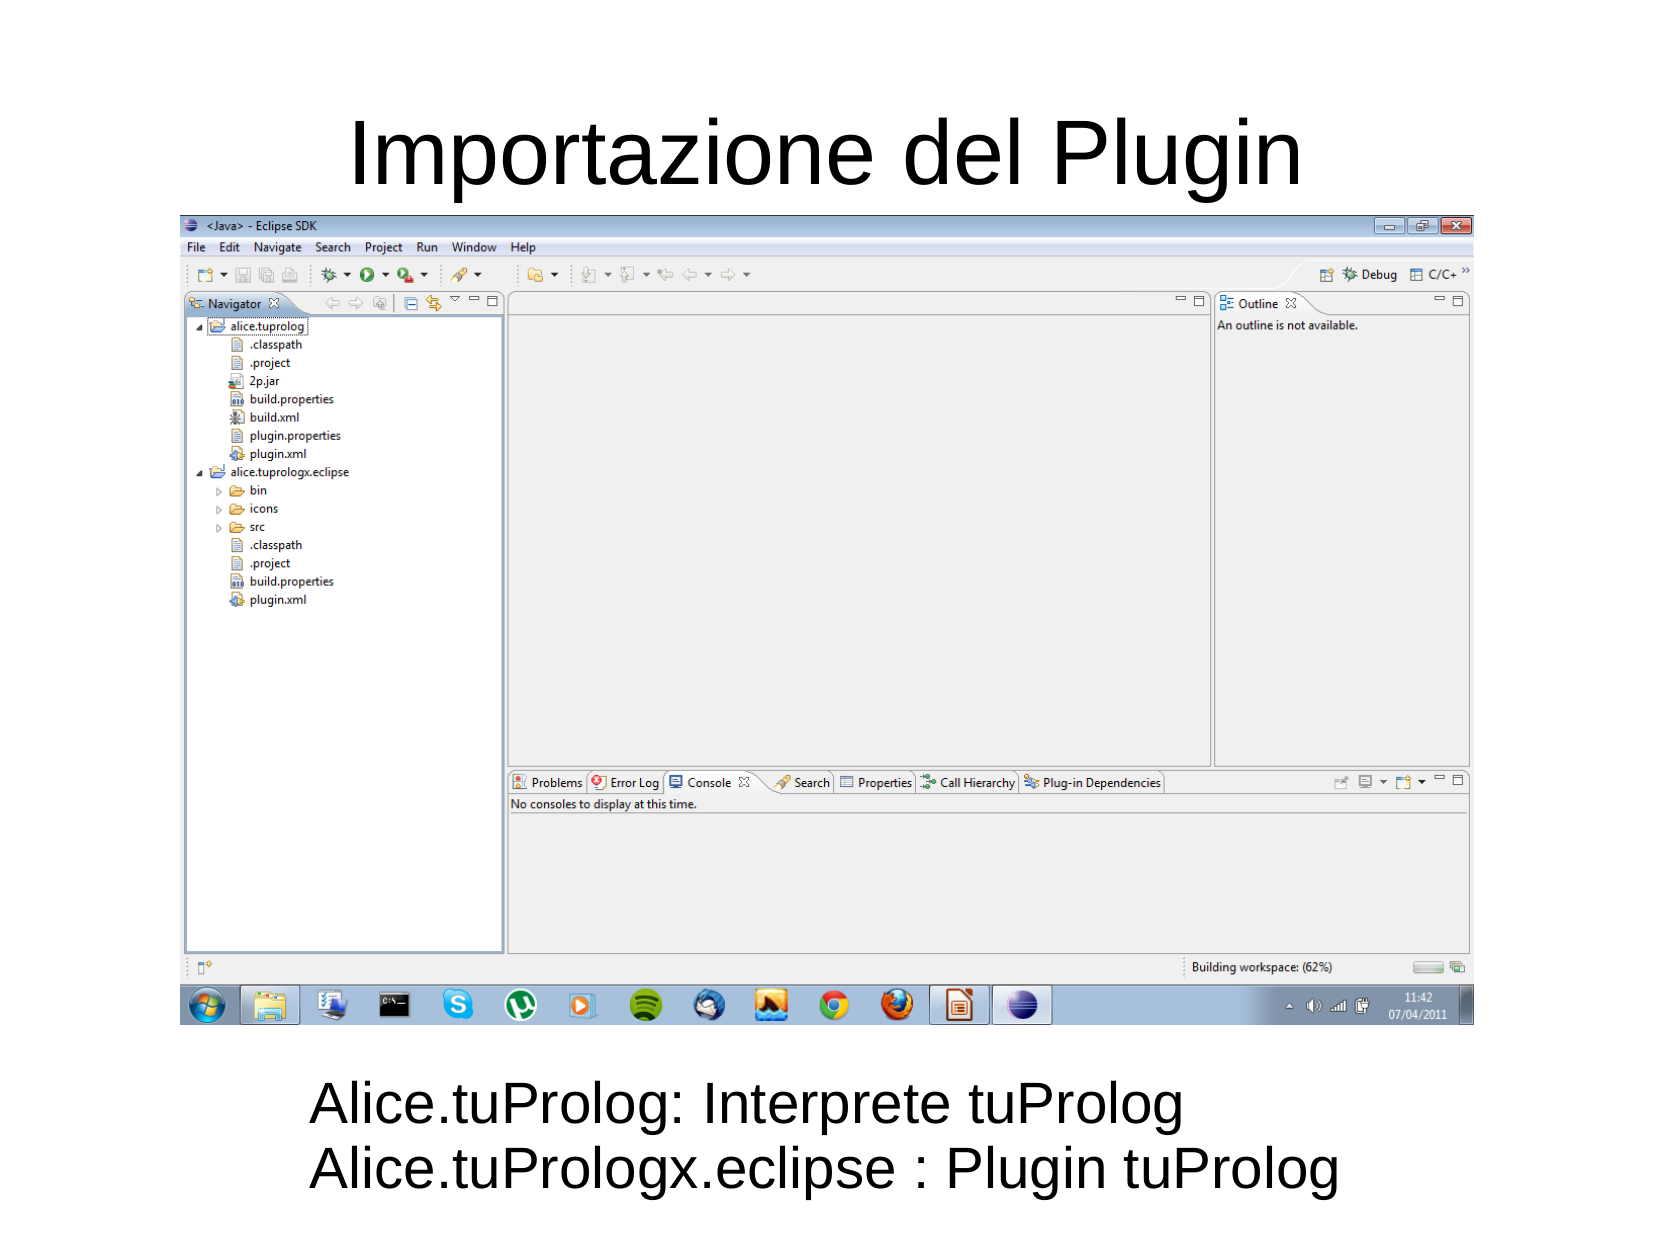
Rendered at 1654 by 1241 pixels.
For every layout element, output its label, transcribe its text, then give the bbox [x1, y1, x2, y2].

text_box Alice.tuProlog: Interprete tuProlog Alice.tuPrologx.eclipse : Plugin tuProlog [295, 1062, 1359, 1208]
picture [180, 215, 1474, 1025]
title Importazione del Plugin [82, 49, 1571, 257]
